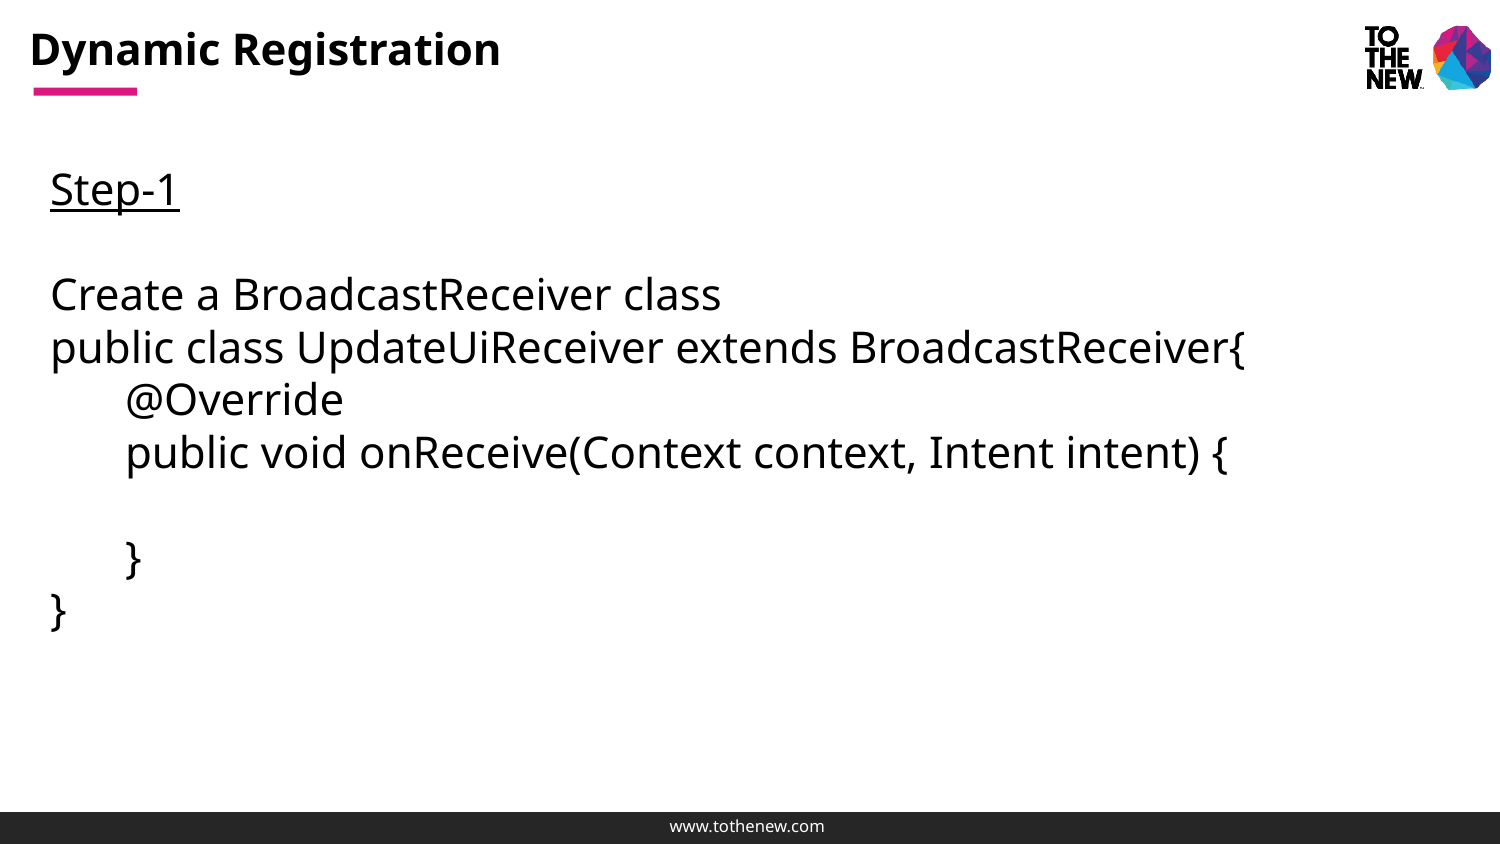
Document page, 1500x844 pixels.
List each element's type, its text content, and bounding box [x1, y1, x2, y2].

picture [1350, 0, 1500, 116]
title Dynamic Registration [14, 14, 1350, 85]
list Step-1 Create a BroadcastReceiver class public class UpdateUiReceiver extends BroadcastReceiver{ @Override public void onReceive(Context context, Intent intent) { } } [35, 154, 1404, 718]
